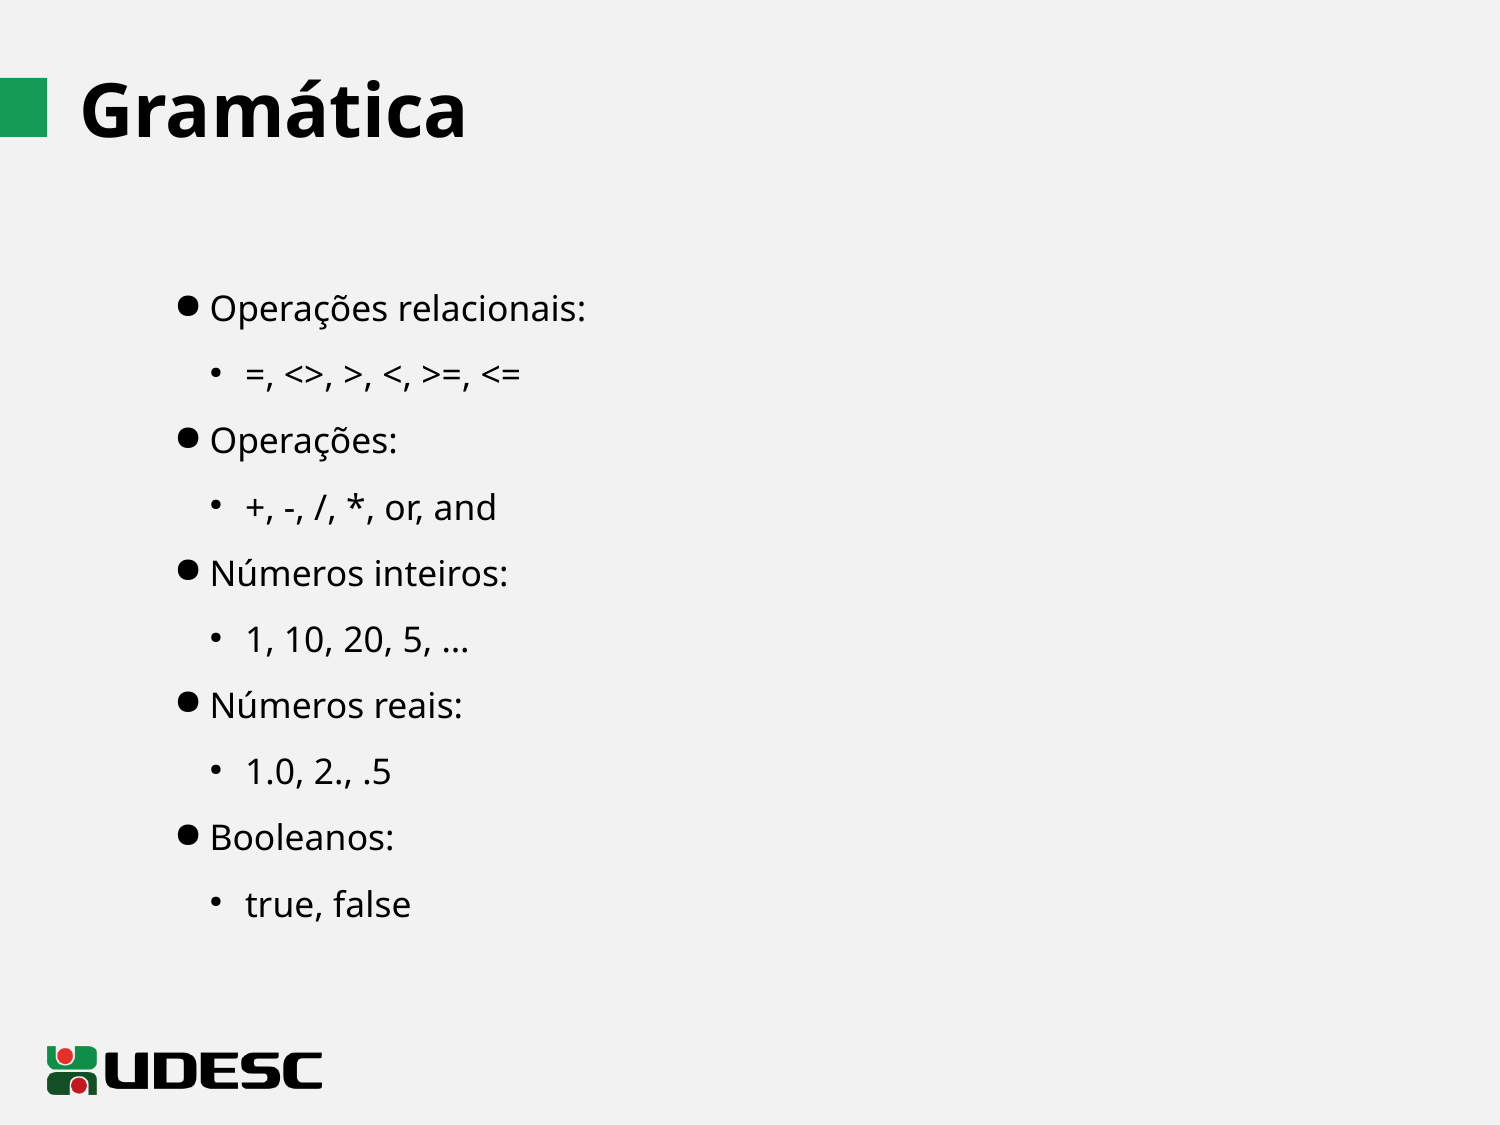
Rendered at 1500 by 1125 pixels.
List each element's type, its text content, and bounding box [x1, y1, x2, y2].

text_box [0, 77, 48, 137]
picture [47, 1046, 322, 1095]
text_box Gramática [64, 54, 1081, 160]
text_box Operações relacionais: =, <>, >, <, >=, <= Operações: +, -, /, *, or, and Números inteiros: 1, 10, 20, 5, … Números reais: 1.0, 2., .5 Booleanos: true, false [159, 278, 1388, 932]
